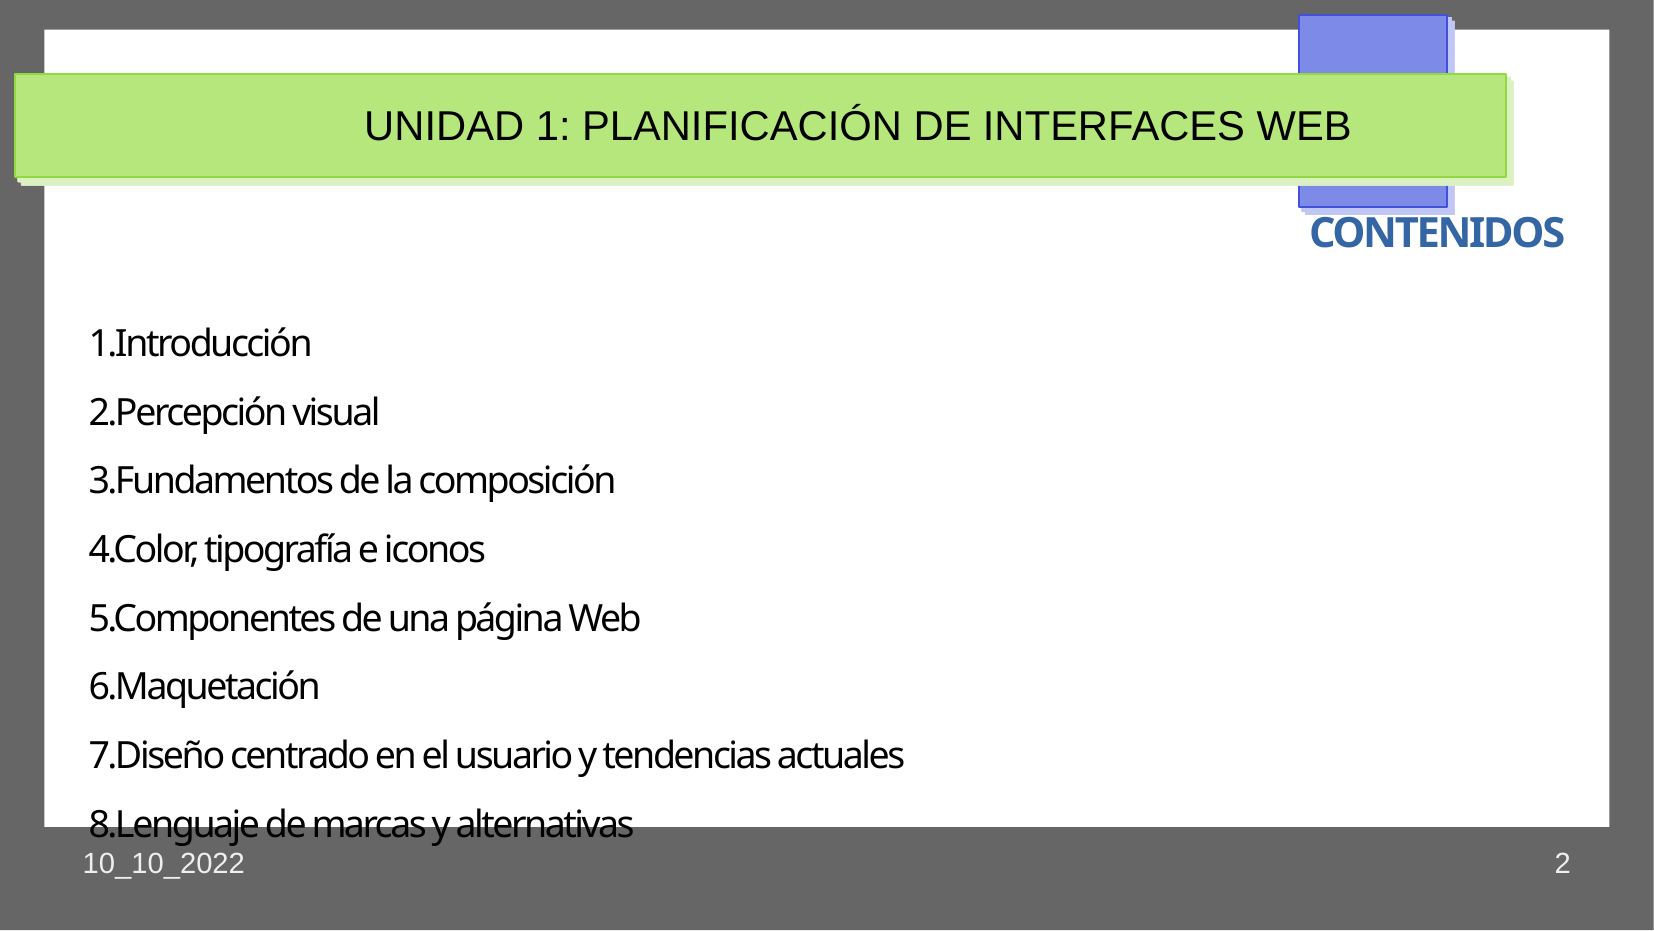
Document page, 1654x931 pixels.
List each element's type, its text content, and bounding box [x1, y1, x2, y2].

subtitle CONTENIDOS 1.Introducción 2.Percepción visual 3.Fundamentos de la composición 4.Color, tipografía e iconos 5.Componentes de una página Web 6.Maquetación 7.Diseño centrado en el usuario y tendencias actuales 8.Lenguaje de marcas y alternativas [88, 177, 1565, 814]
title UNIDAD 1: PLANIFICACIÓN DE INTERFACES WEB [29, 73, 1447, 178]
